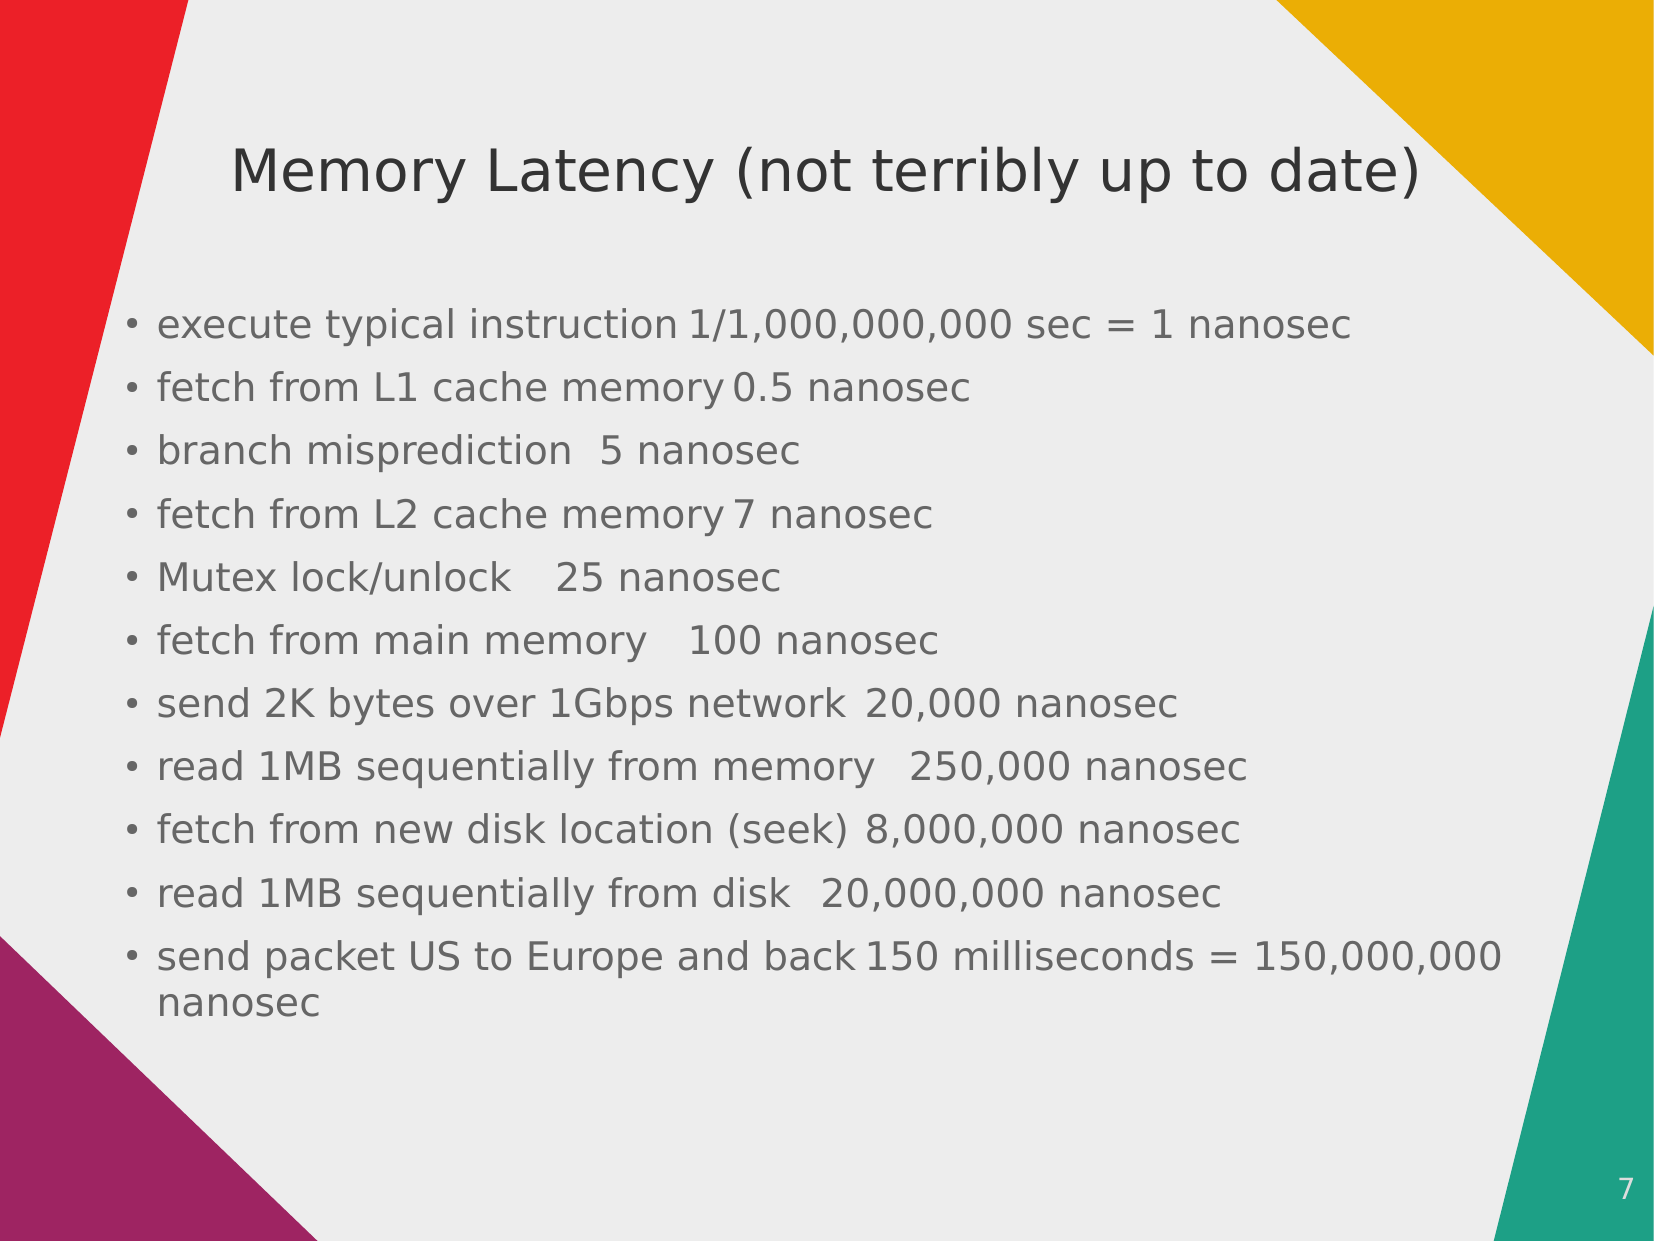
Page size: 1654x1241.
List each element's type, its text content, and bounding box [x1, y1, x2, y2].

list execute typical instruction 1/1,000,000,000 sec = 1 nanosec fetch from L1 cache memory 0.5 nanosec branch misprediction 5 nanosec fetch from L2 cache memory 7 nanosec Mutex lock/unlock 25 nanosec fetch from main memory 100 nanosec send 2K bytes over 1Gbps network 20,000 nanosec read 1MB sequentially from memory 250,000 nanosec fetch from new disk location (seek) 8,000,000 nanosec read 1MB sequentially from disk 20,000,000 nanosec send packet US to Europe and back 150 milliseconds = 150,000,000 nanosec [114, 302, 1539, 1033]
title Memory Latency (not terribly up to date) [114, 73, 1539, 271]
